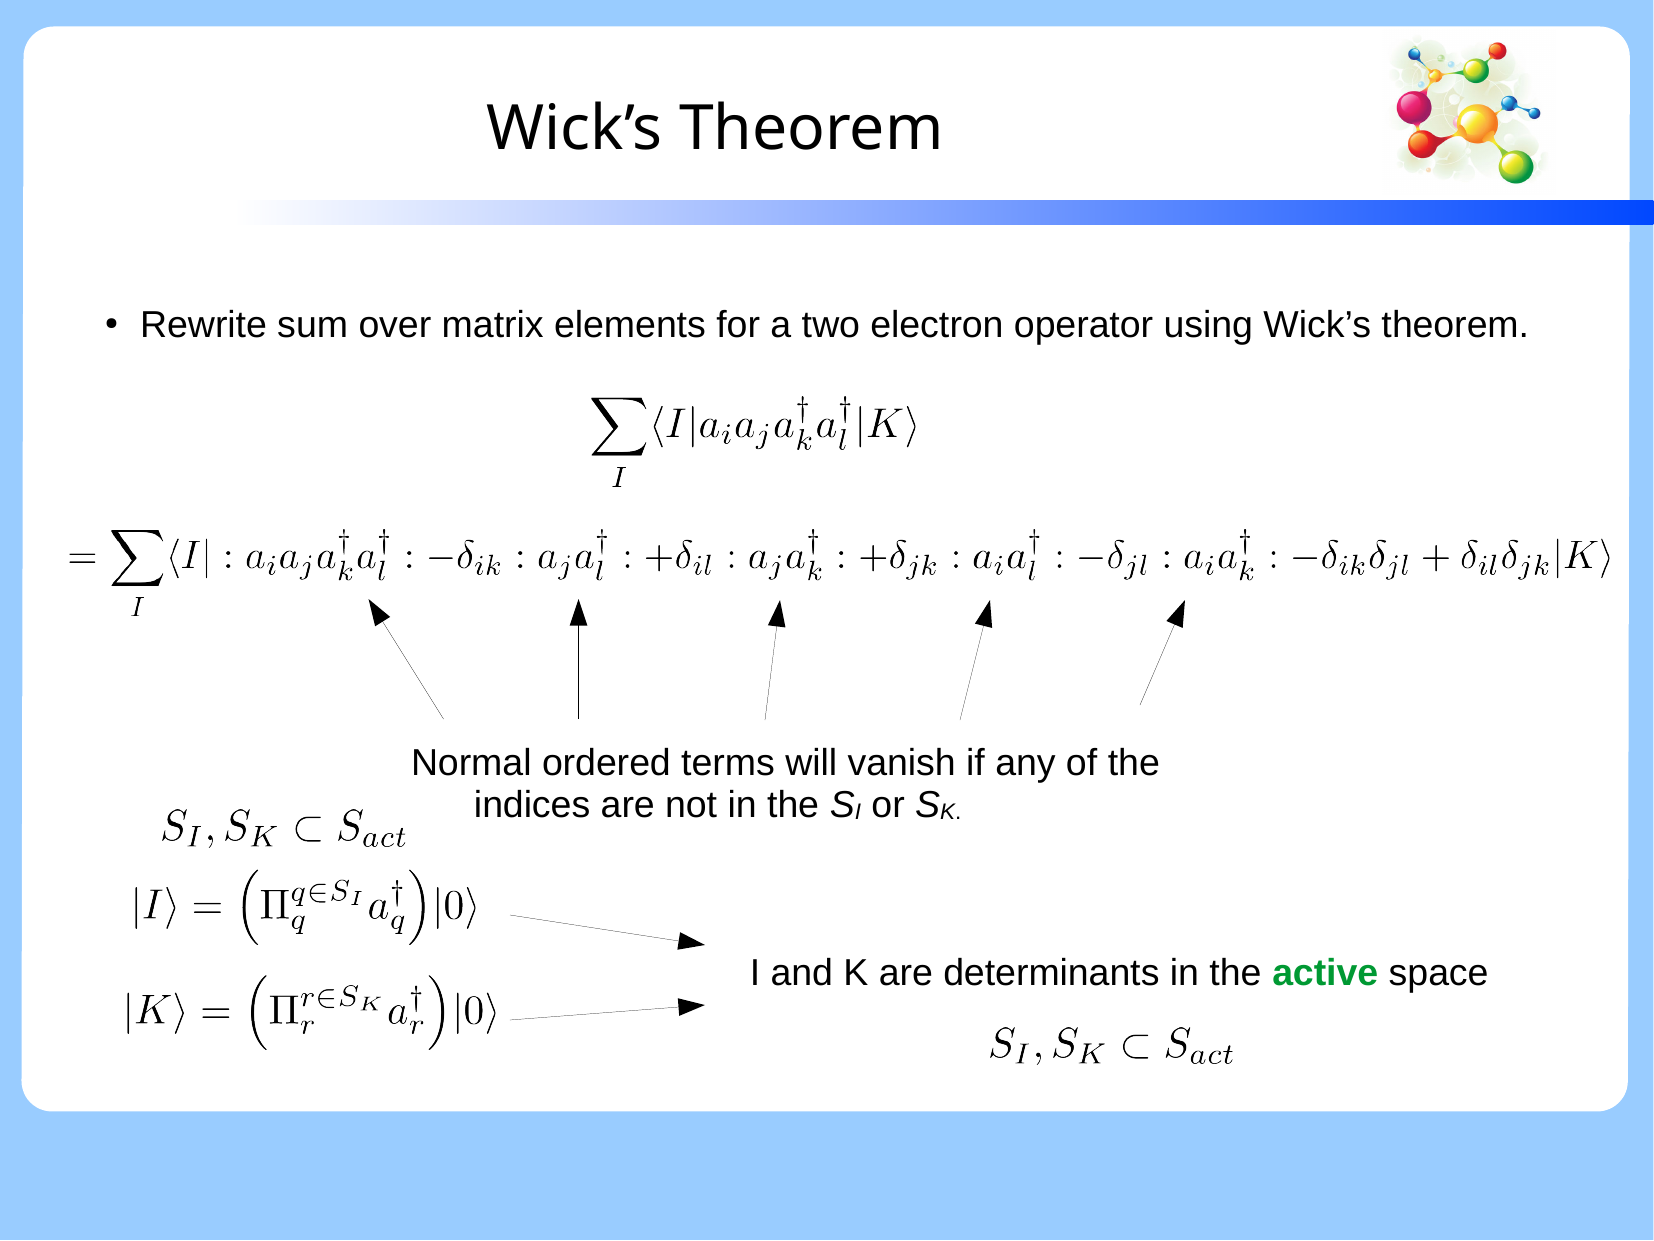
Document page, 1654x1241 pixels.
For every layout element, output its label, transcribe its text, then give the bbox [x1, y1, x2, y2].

text_box I and K are determinants in the active space [735, 944, 1516, 1002]
picture [69, 529, 1610, 616]
text_box Rewrite sum over matrix elements for a two electron operator using Wick’s theorem. [90, 616, 1576, 1241]
text_box Rewrite sum over matrix elements for a two electron operator using Wick’s theorem. [90, 254, 1576, 529]
picture [135, 869, 476, 945]
text_box Normal ordered terms will vanish if any of the indices are not in the SI or SK. [396, 734, 1187, 845]
title Wick’s Theorem [82, 49, 1332, 201]
picture [127, 975, 496, 1051]
picture [162, 809, 406, 848]
table_cell [873, 201, 877, 224]
table_cell [956, 201, 961, 224]
picture [1382, 29, 1556, 195]
picture [990, 1027, 1233, 1066]
picture [591, 396, 916, 487]
